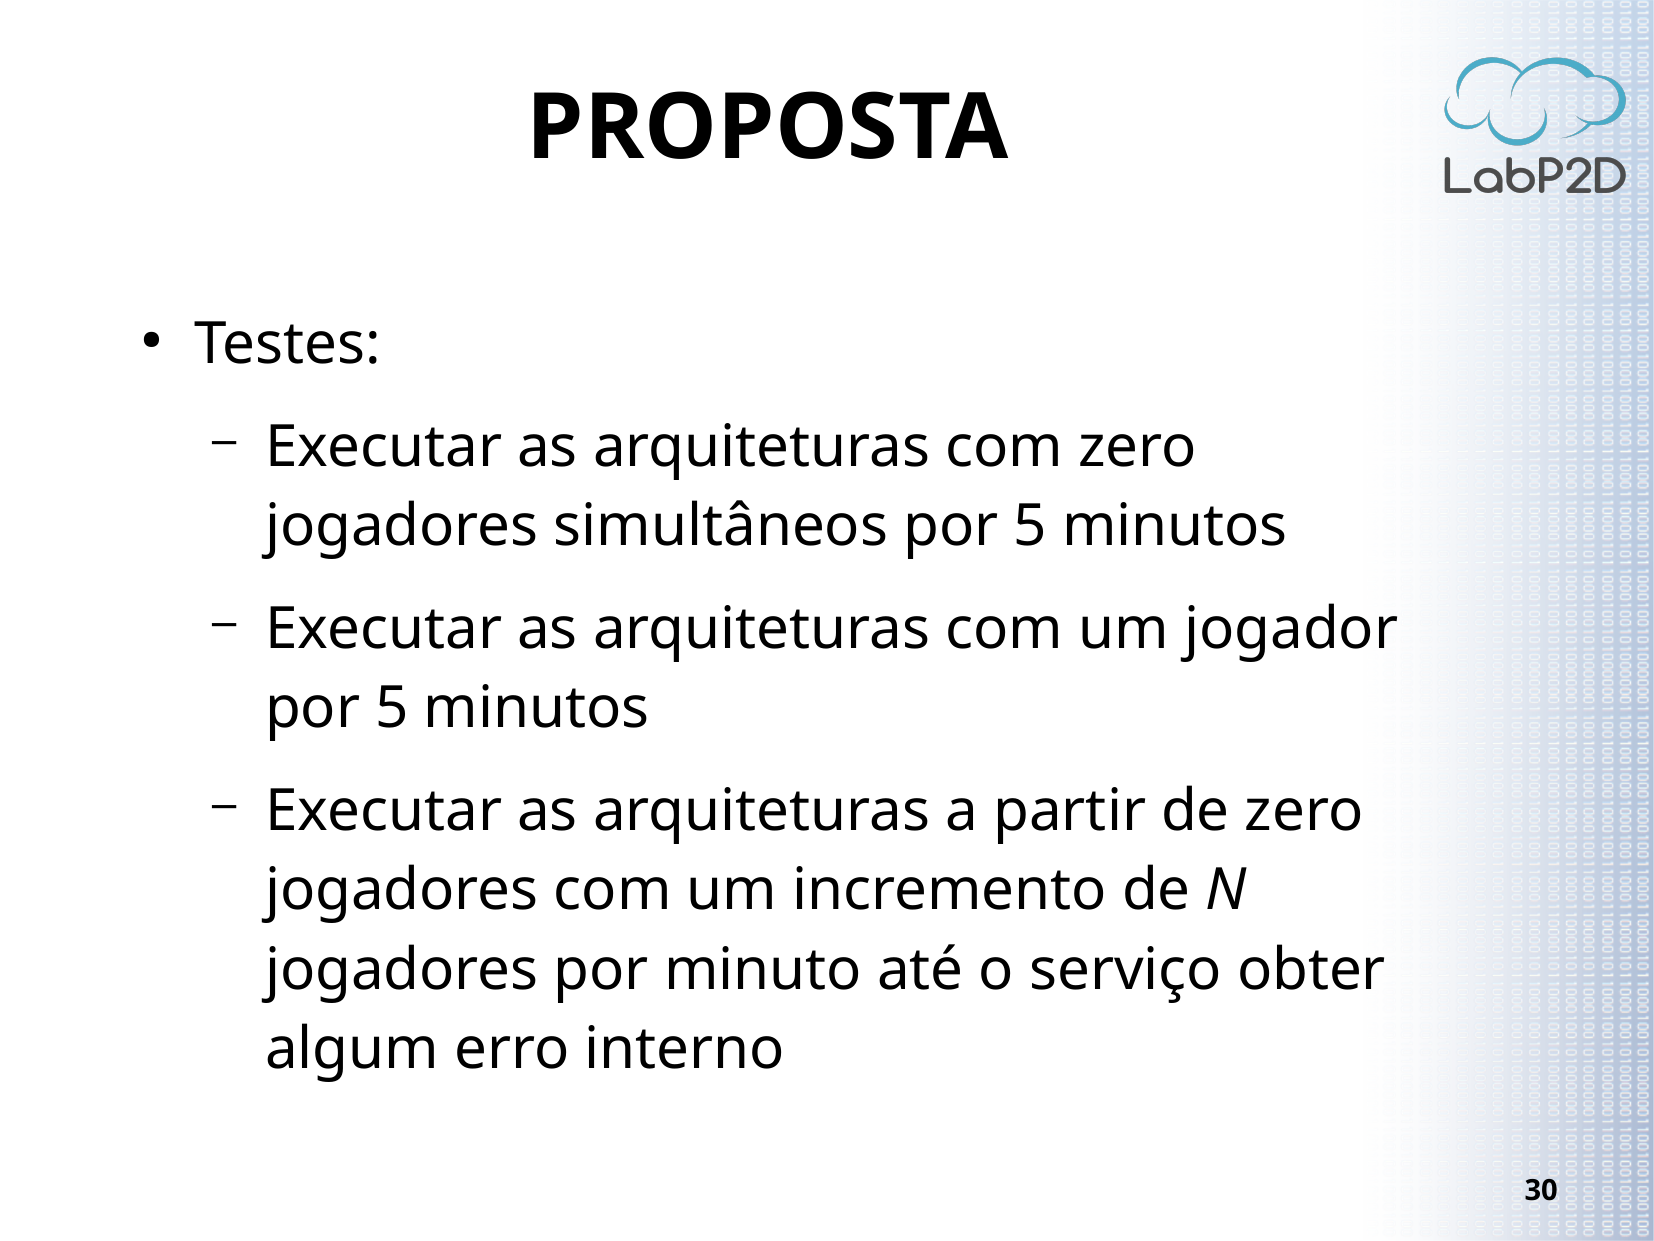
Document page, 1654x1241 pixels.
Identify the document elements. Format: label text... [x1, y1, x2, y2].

list Testes: Executar as arquiteturas com zero jogadores simultâneos por 5 minutos Executar as arquiteturas com um jogador por 5 minutos Executar as arquiteturas a partir de zero jogadores com um incremento de N jogadores por minuto até o serviço obter algum erro interno [123, 271, 1406, 1116]
title PROPOSTA [82, 19, 1453, 227]
picture [1360, 1, 1654, 1240]
